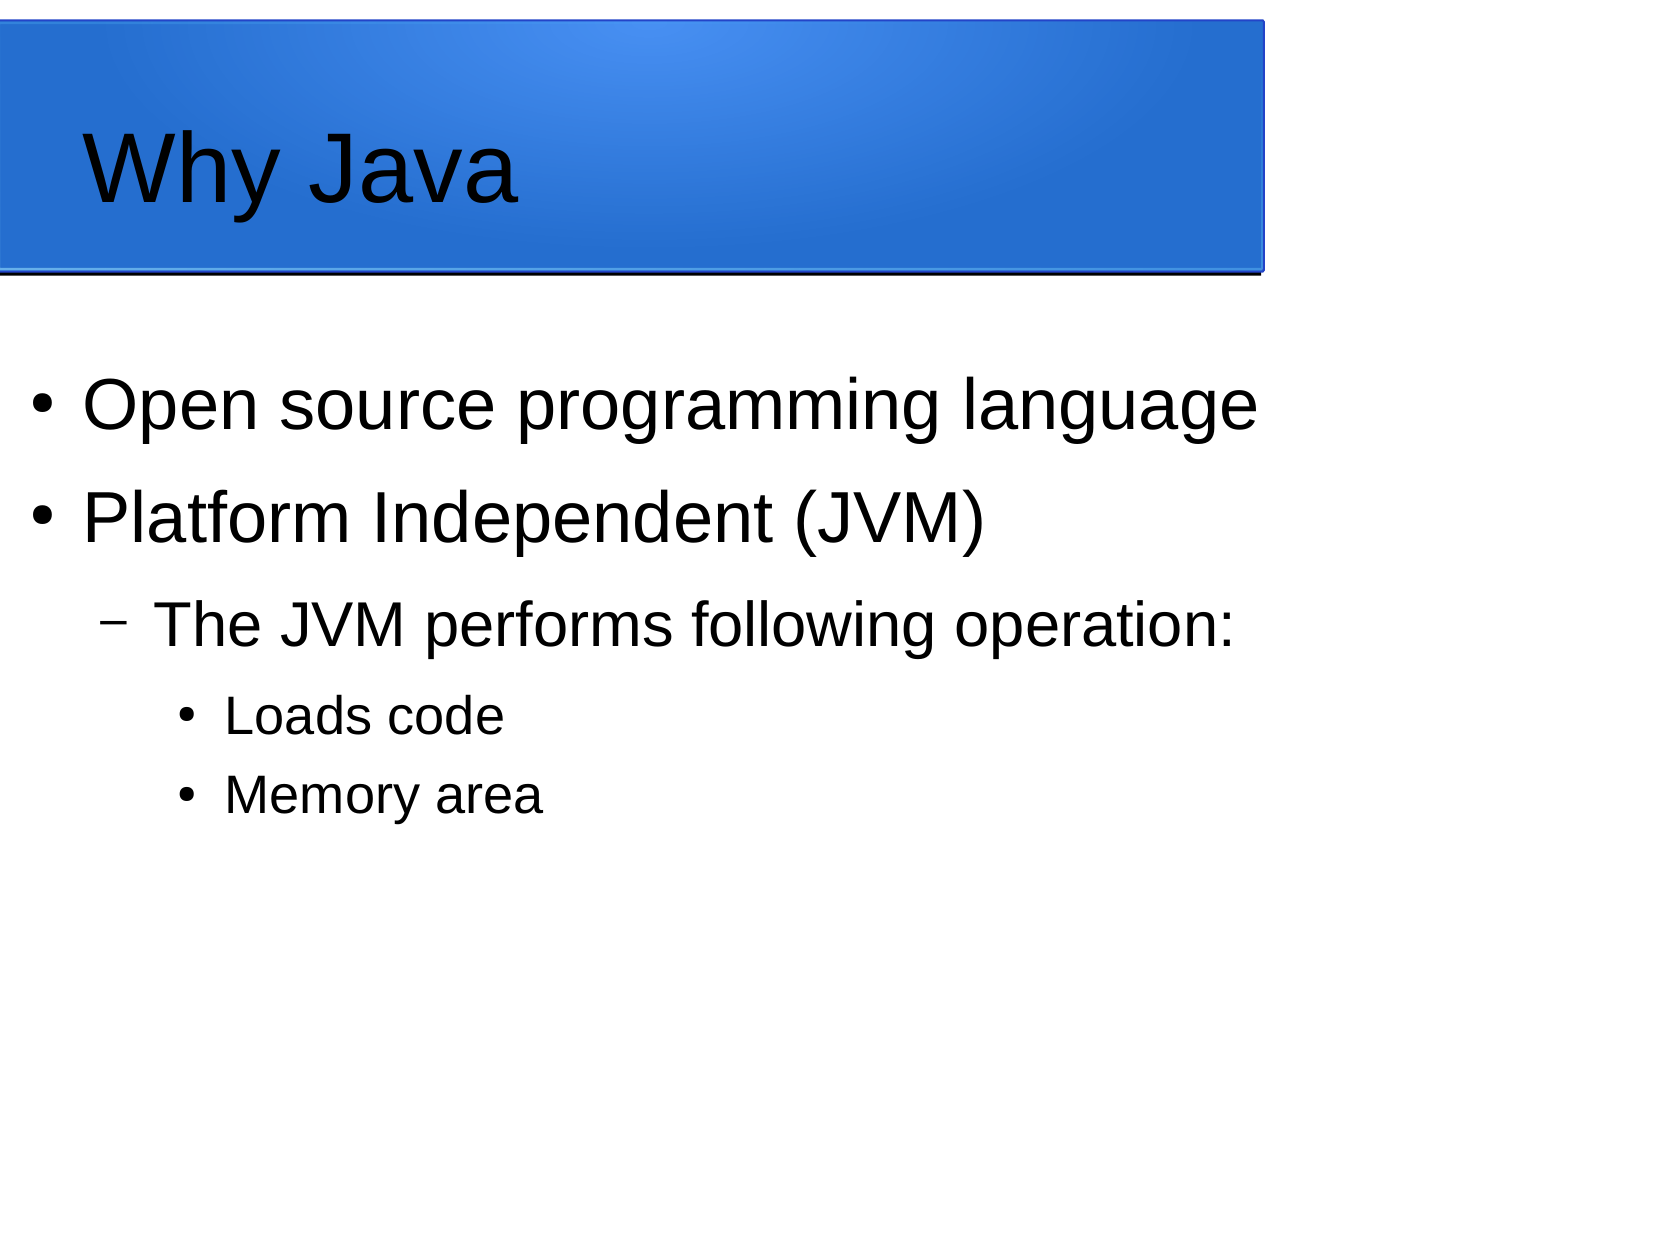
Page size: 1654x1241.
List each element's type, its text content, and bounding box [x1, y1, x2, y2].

list Open source programming language Platform Independent (JVM) The JVM performs following operation: Loads code Memory area [11, 364, 1501, 1216]
title Why Java [82, 47, 1235, 290]
